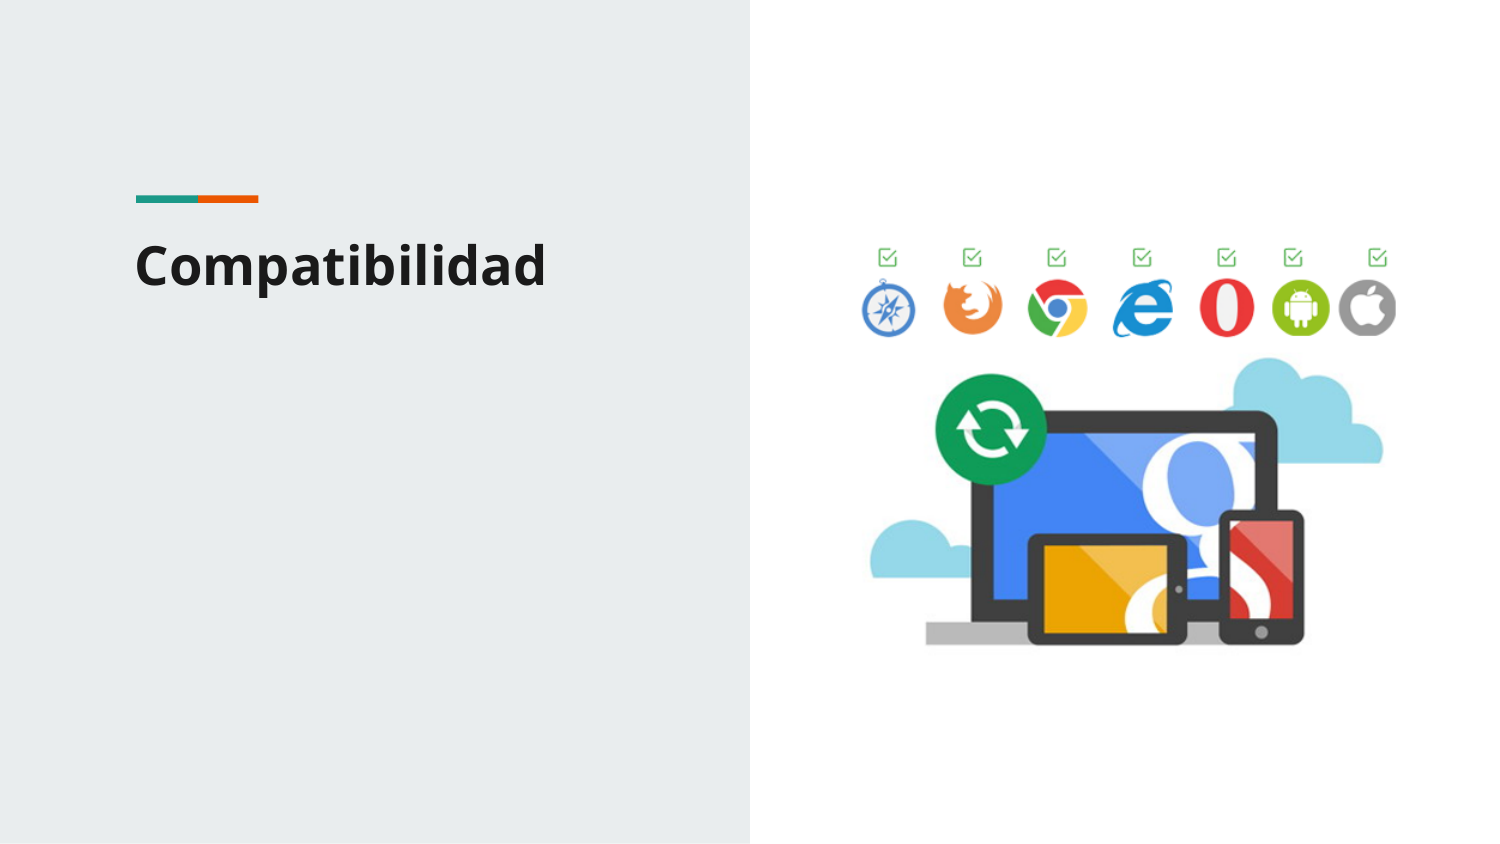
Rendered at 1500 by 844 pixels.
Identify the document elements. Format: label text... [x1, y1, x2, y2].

title Compatibilidad [119, 216, 662, 494]
picture [853, 232, 1403, 709]
